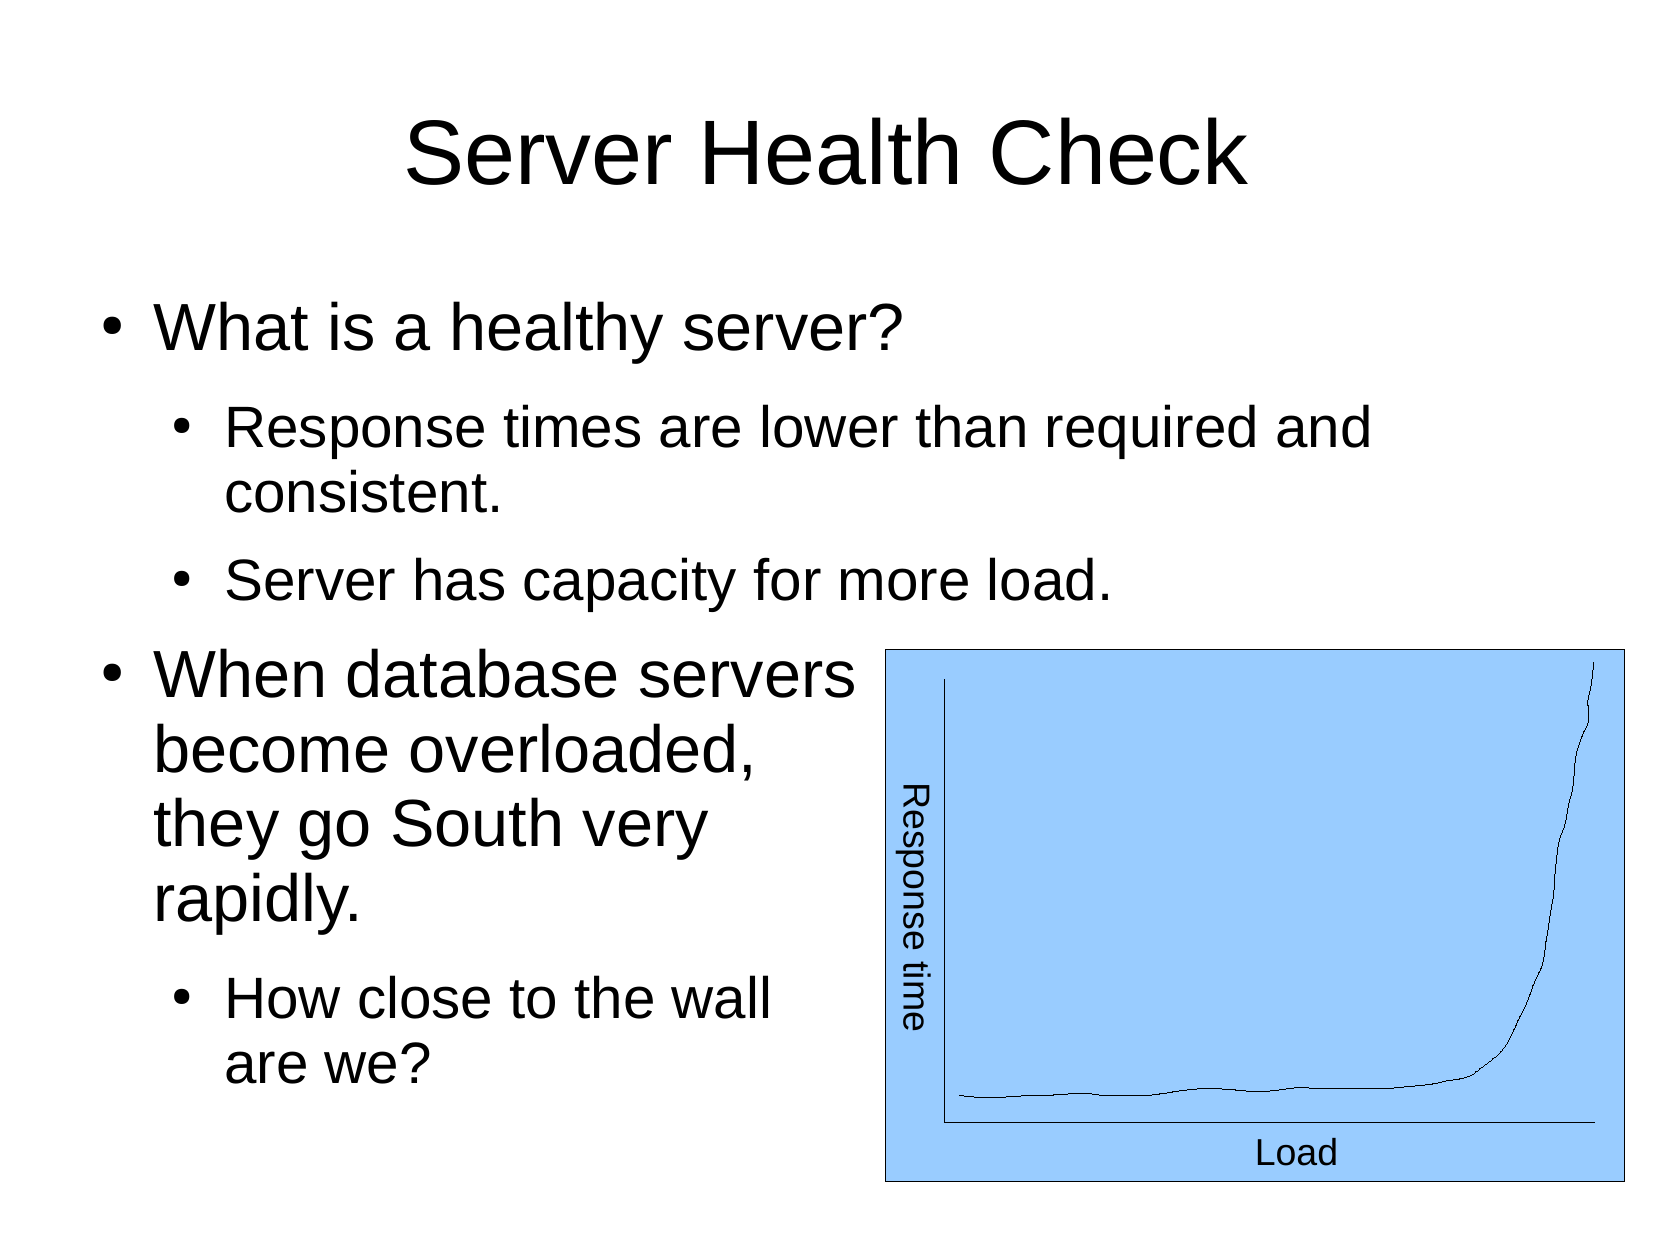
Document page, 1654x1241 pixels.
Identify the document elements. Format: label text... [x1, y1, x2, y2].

text_box Load [1240, 1124, 1353, 1182]
text_box Response time [888, 767, 945, 1047]
text_box [885, 649, 1625, 1182]
title Server Health Check [82, 56, 1571, 250]
list What is a healthy server? Response times are lower than required and consistent. Server has capacity for more load. When database servers become overloaded, they go South very rapidly. How close to the wall are we? [82, 290, 1571, 1109]
